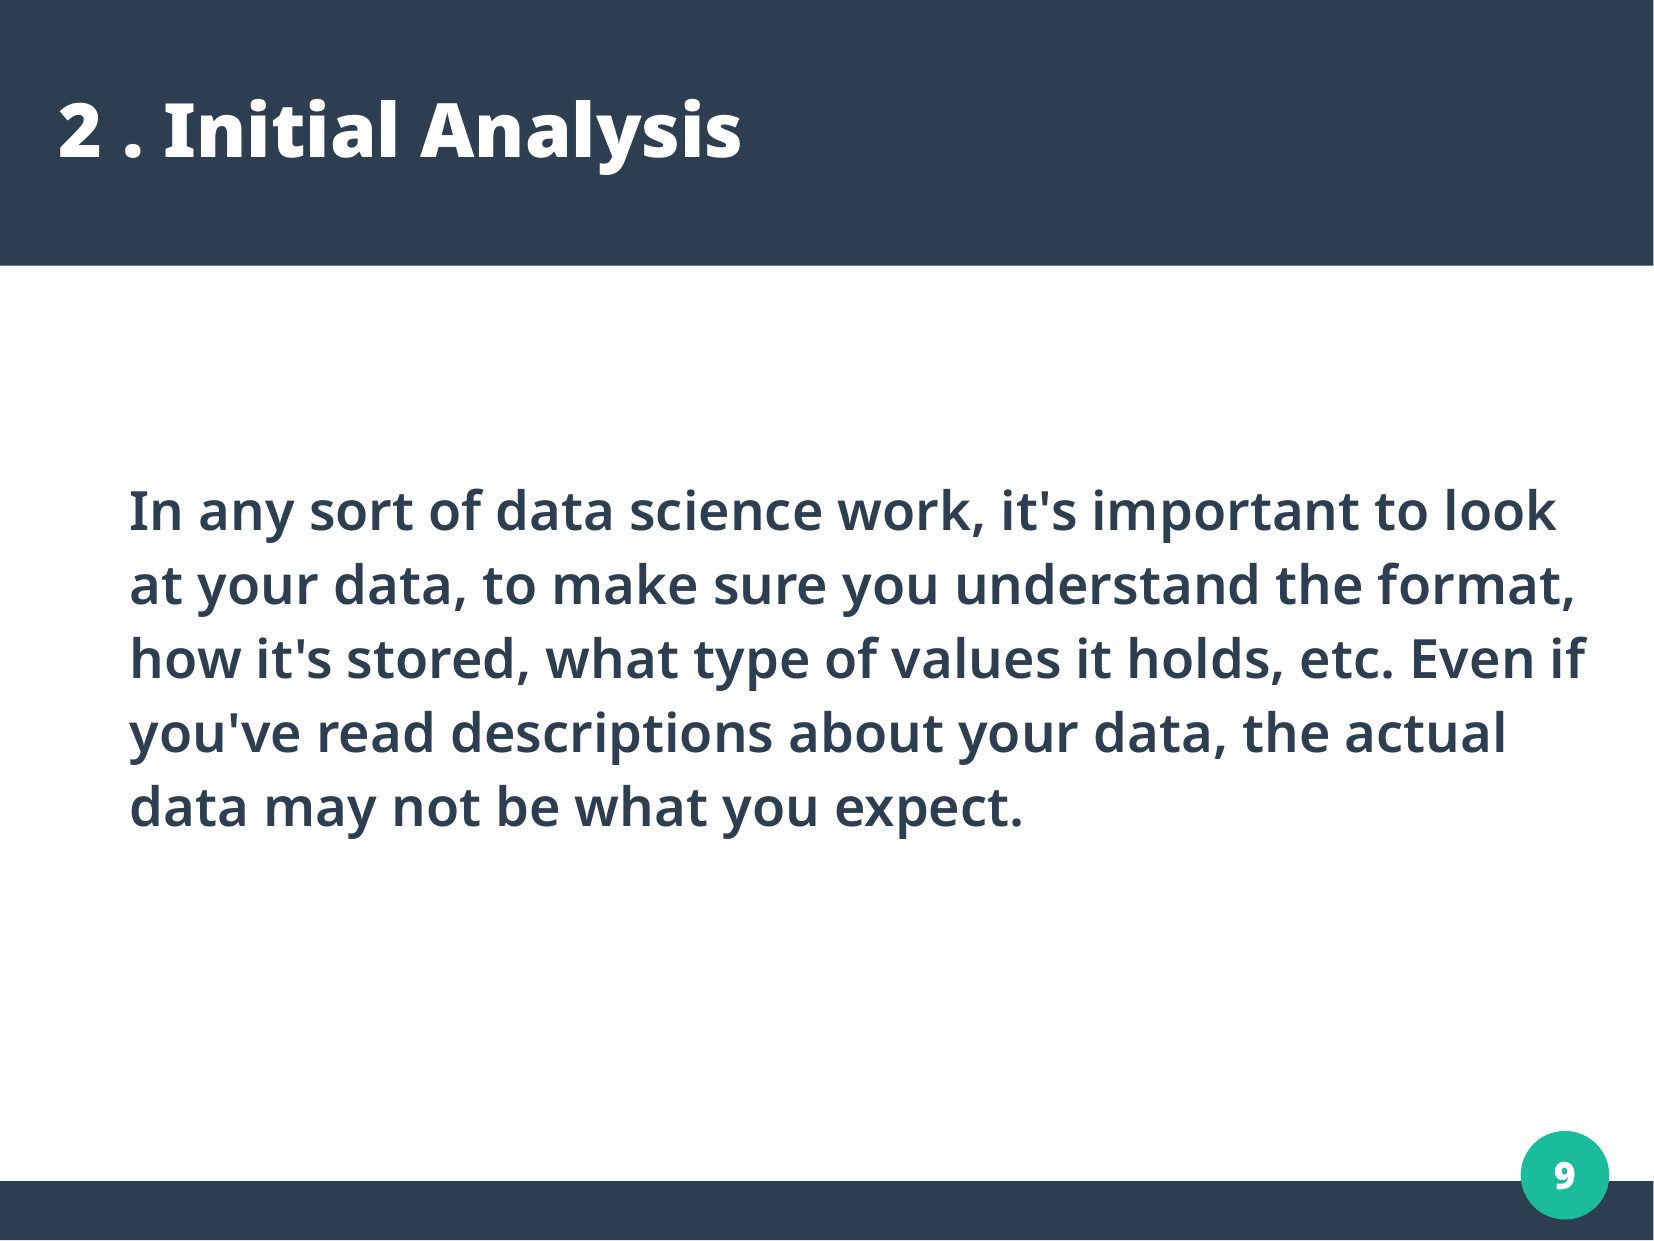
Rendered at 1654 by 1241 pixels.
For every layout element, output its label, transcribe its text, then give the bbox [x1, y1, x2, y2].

list In any sort of data science work, it's important to look at your data, to make sure you understand the format, how it's stored, what type of values it holds, etc. Even if you've read descriptions about your data, the actual data may not be what you expect. [59, 472, 1595, 1241]
title 2 . Initial Analysis [59, 49, 1595, 207]
